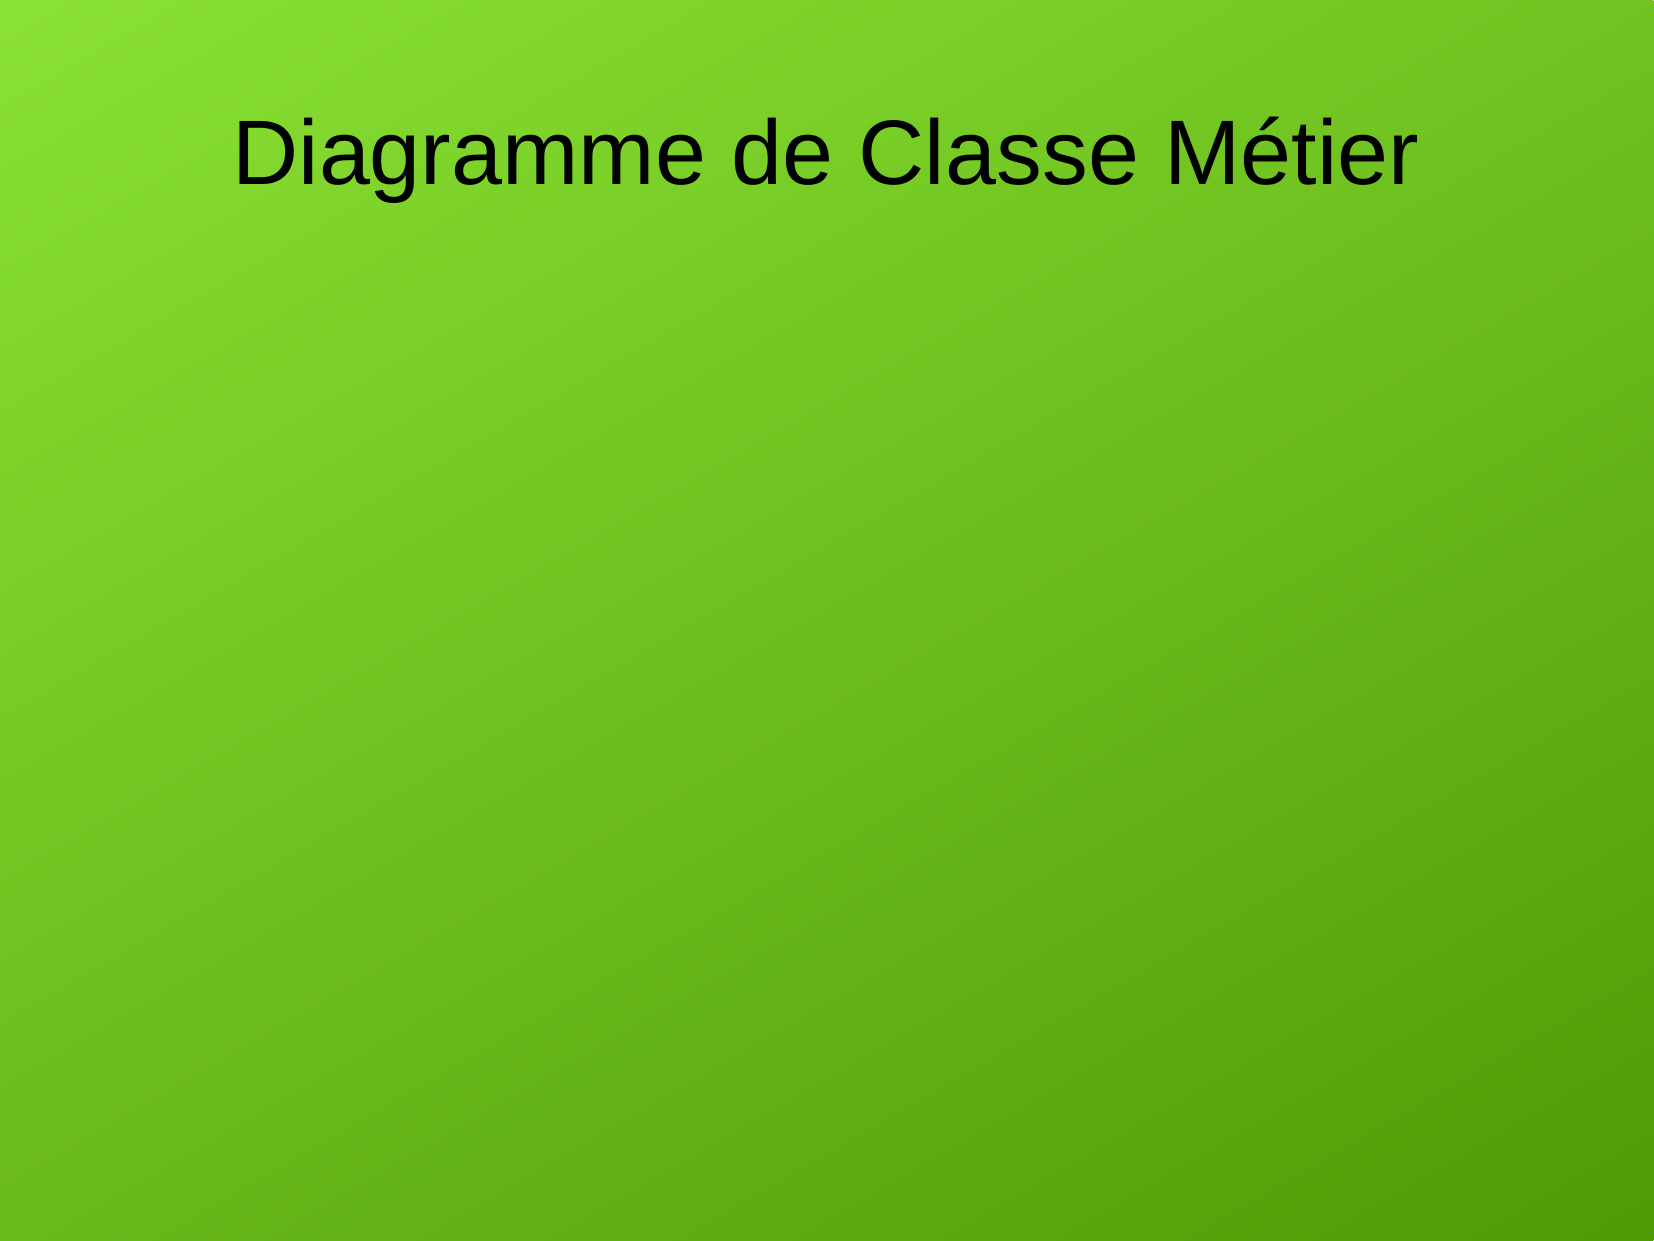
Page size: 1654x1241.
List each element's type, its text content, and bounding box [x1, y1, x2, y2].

title Diagramme de Classe Métier [82, 49, 1571, 257]
